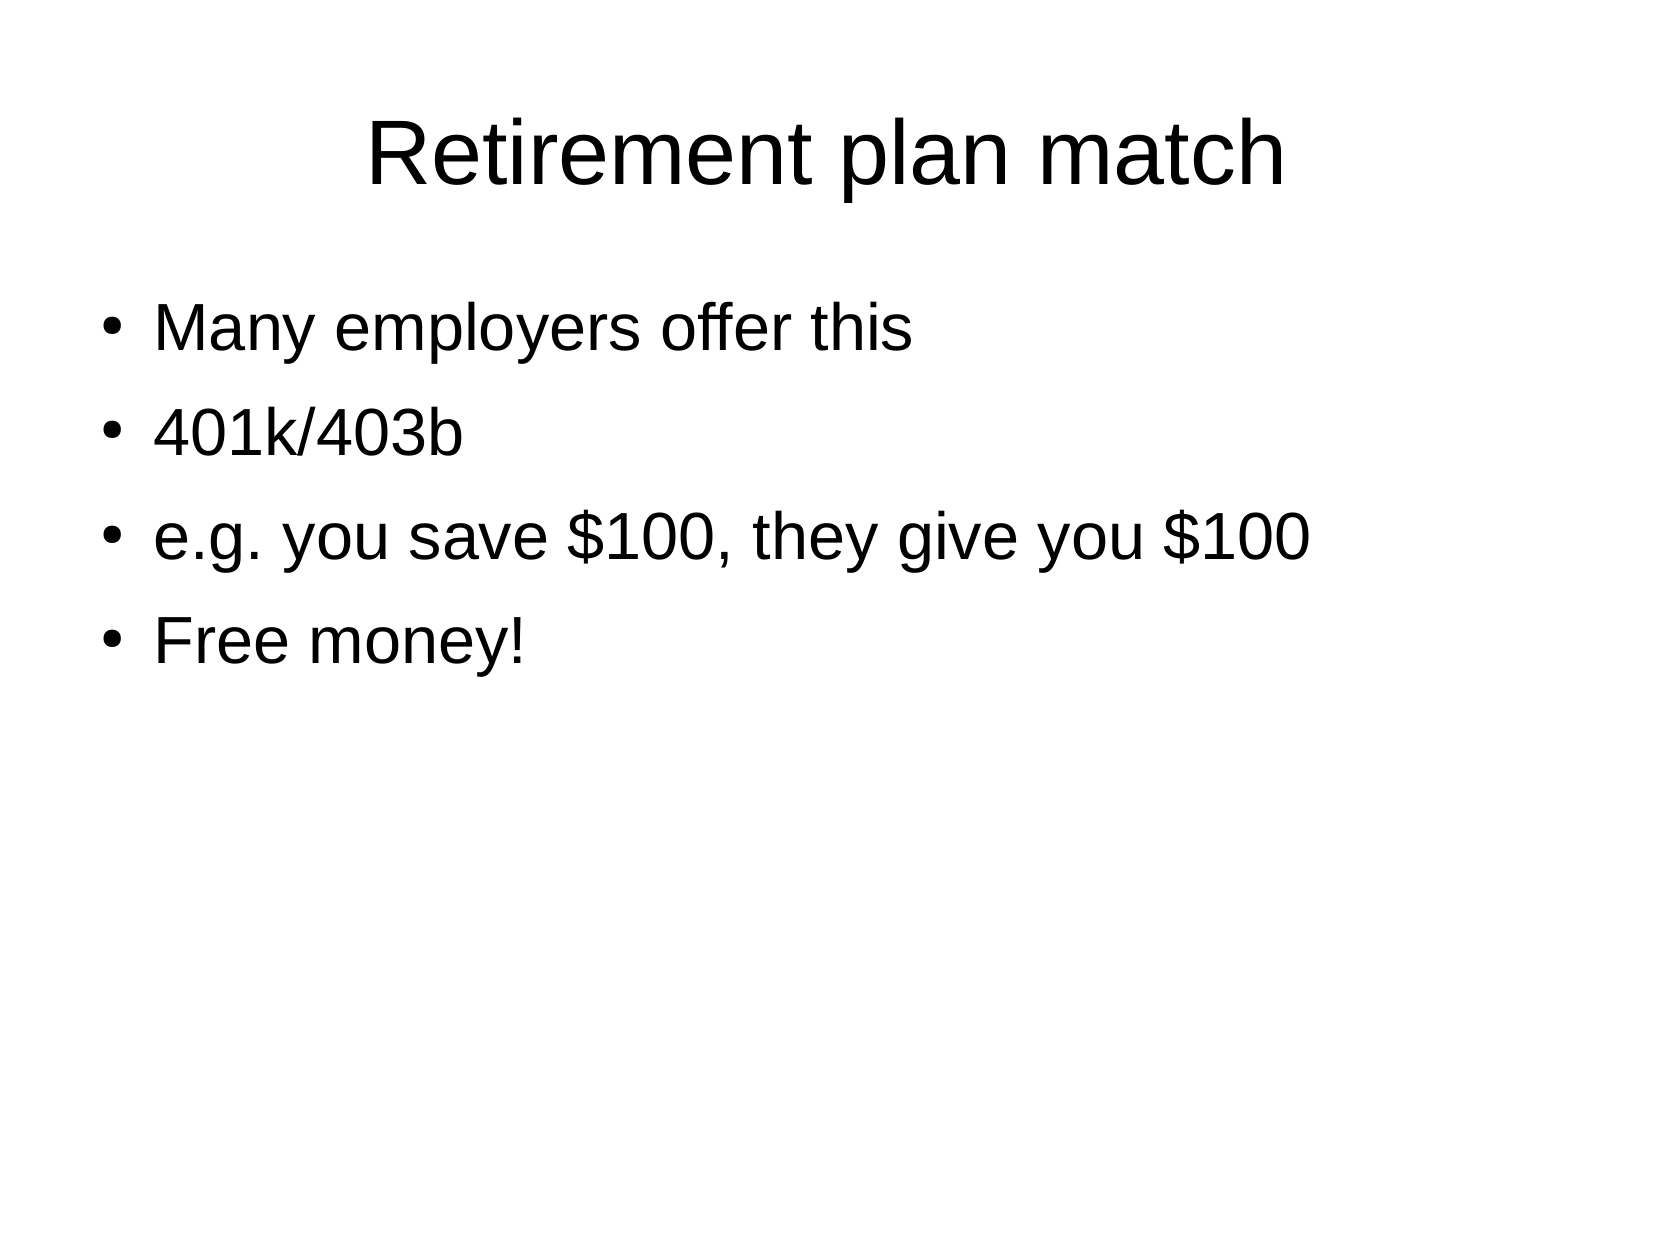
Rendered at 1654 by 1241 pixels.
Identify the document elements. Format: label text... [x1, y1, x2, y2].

list Many employers offer this 401k/403b e.g. you save $100, they give you $100 Free money! [82, 290, 1571, 1010]
title Retirement plan match [82, 49, 1571, 257]
